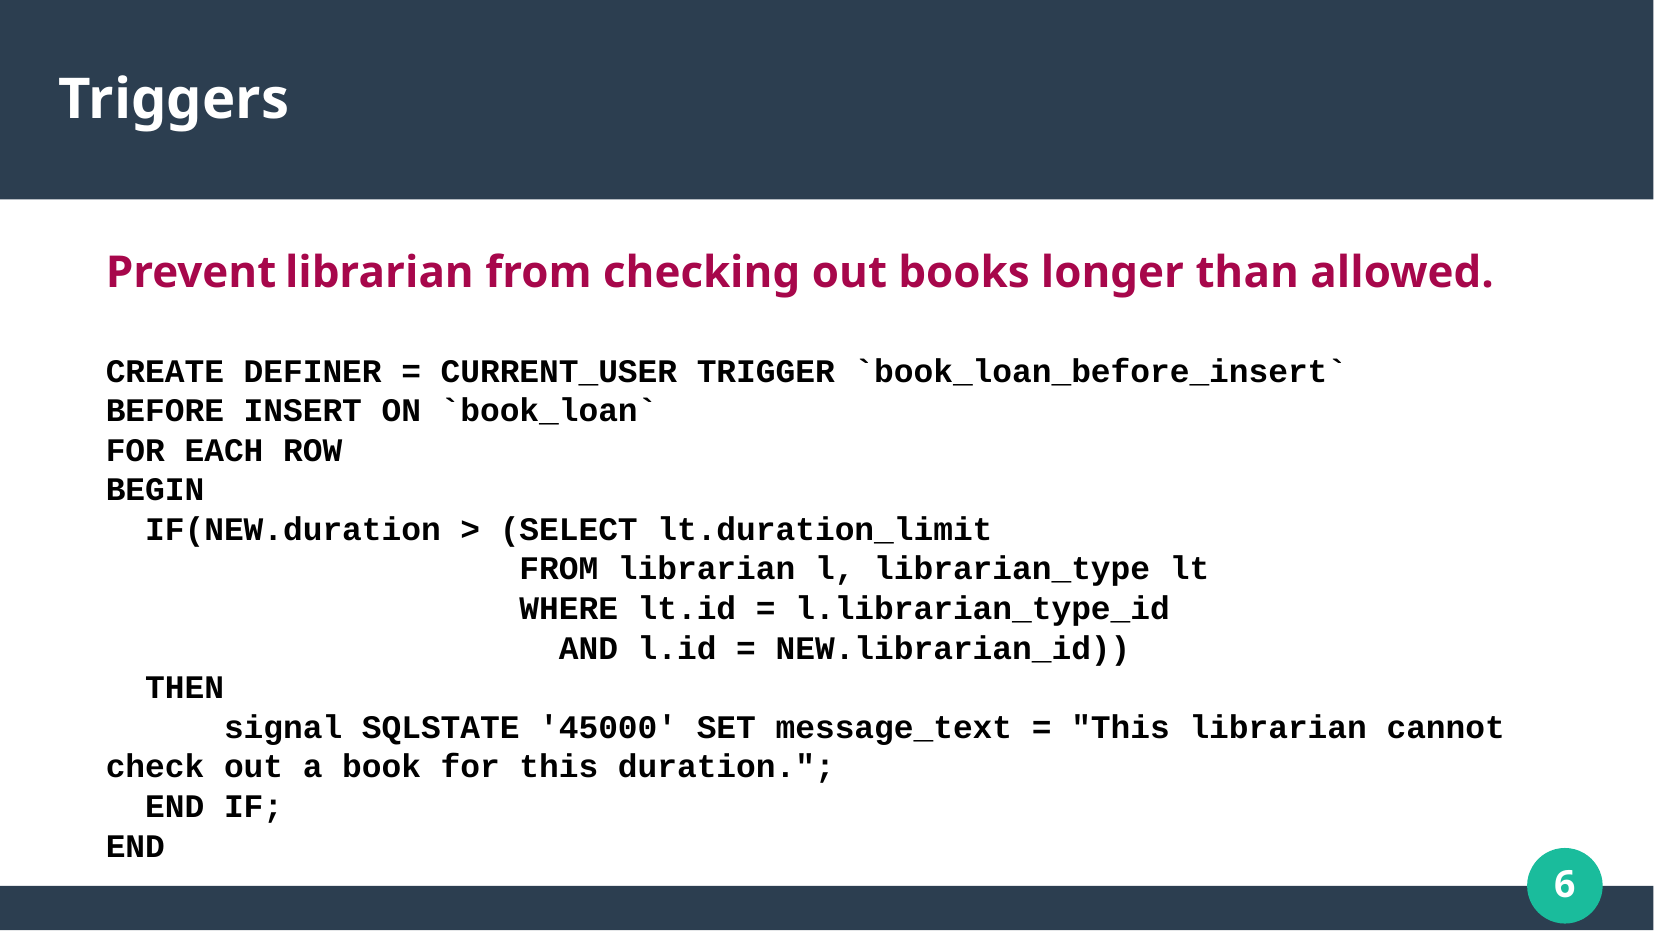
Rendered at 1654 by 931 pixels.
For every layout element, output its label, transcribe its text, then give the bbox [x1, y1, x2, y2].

title Triggers [59, 37, 1595, 155]
list Prevent librarian from checking out books longer than allowed. CREATE DEFINER = CURRENT_USER TRIGGER `book_loan_before_insert` BEFORE INSERT ON `book_loan` FOR EACH ROW BEGIN IF(NEW.duration > (SELECT lt.duration_limit FROM librarian l, librarian_type lt WHERE lt.id = l.librarian_type_id AND l.id = NEW.librarian_id)) THEN signal SQLSTATE '45000' SET message_text = "This librarian cannot check out a book for this duration."; END IF; END [59, 243, 1595, 864]
